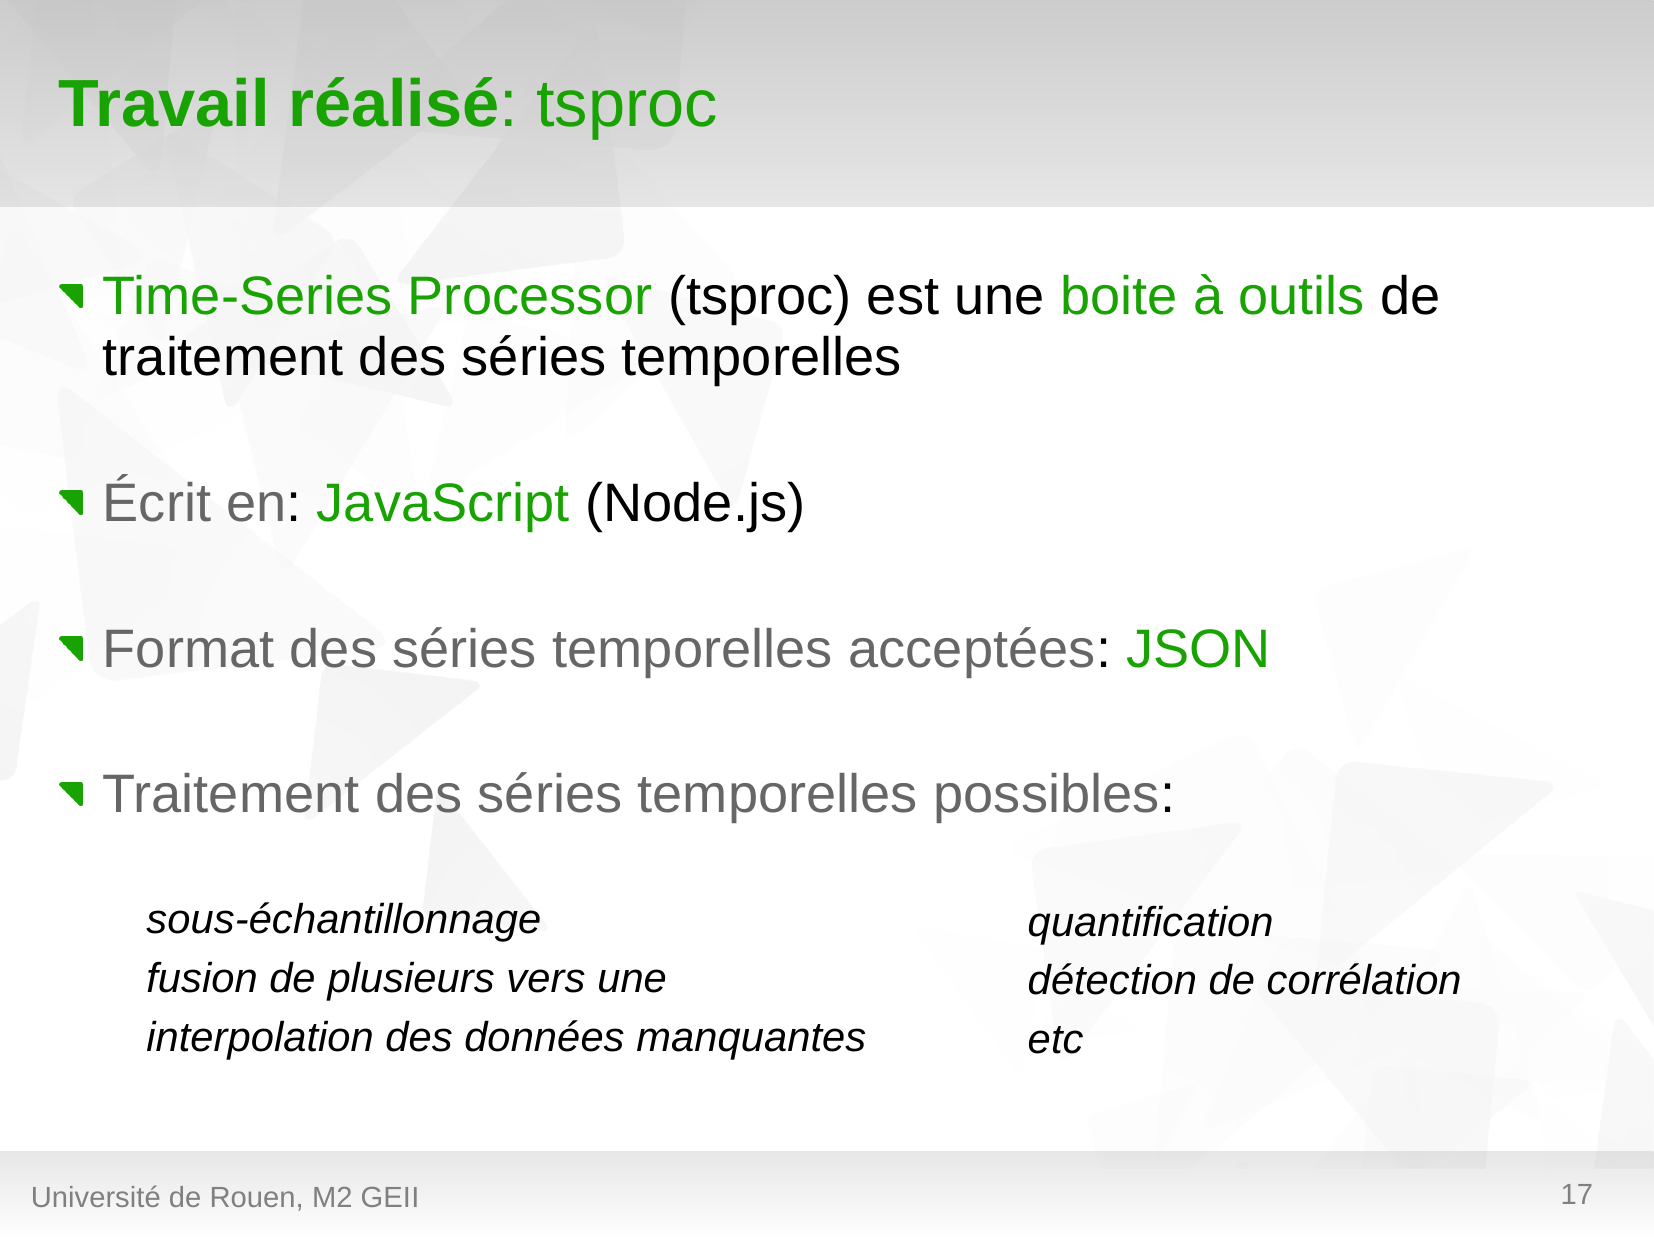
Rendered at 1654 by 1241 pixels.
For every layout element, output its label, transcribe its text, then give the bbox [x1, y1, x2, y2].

title Travail réalisé: tsproc [59, 29, 1595, 178]
list Time-Series Processor (tsproc) est une boite à outils de traitement des séries temporelles Écrit en: JavaScript (Node.js) Format des séries temporelles acceptées: JSON Traitement des séries temporelles possibles: sous-échantillonnage fusion de plusieurs vers une interpolation des données manquantes [59, 265, 1595, 1138]
picture [0, 0, 783, 931]
picture [915, 548, 1654, 1169]
text_box quantification détection de corrélation etc [942, 891, 1498, 1102]
